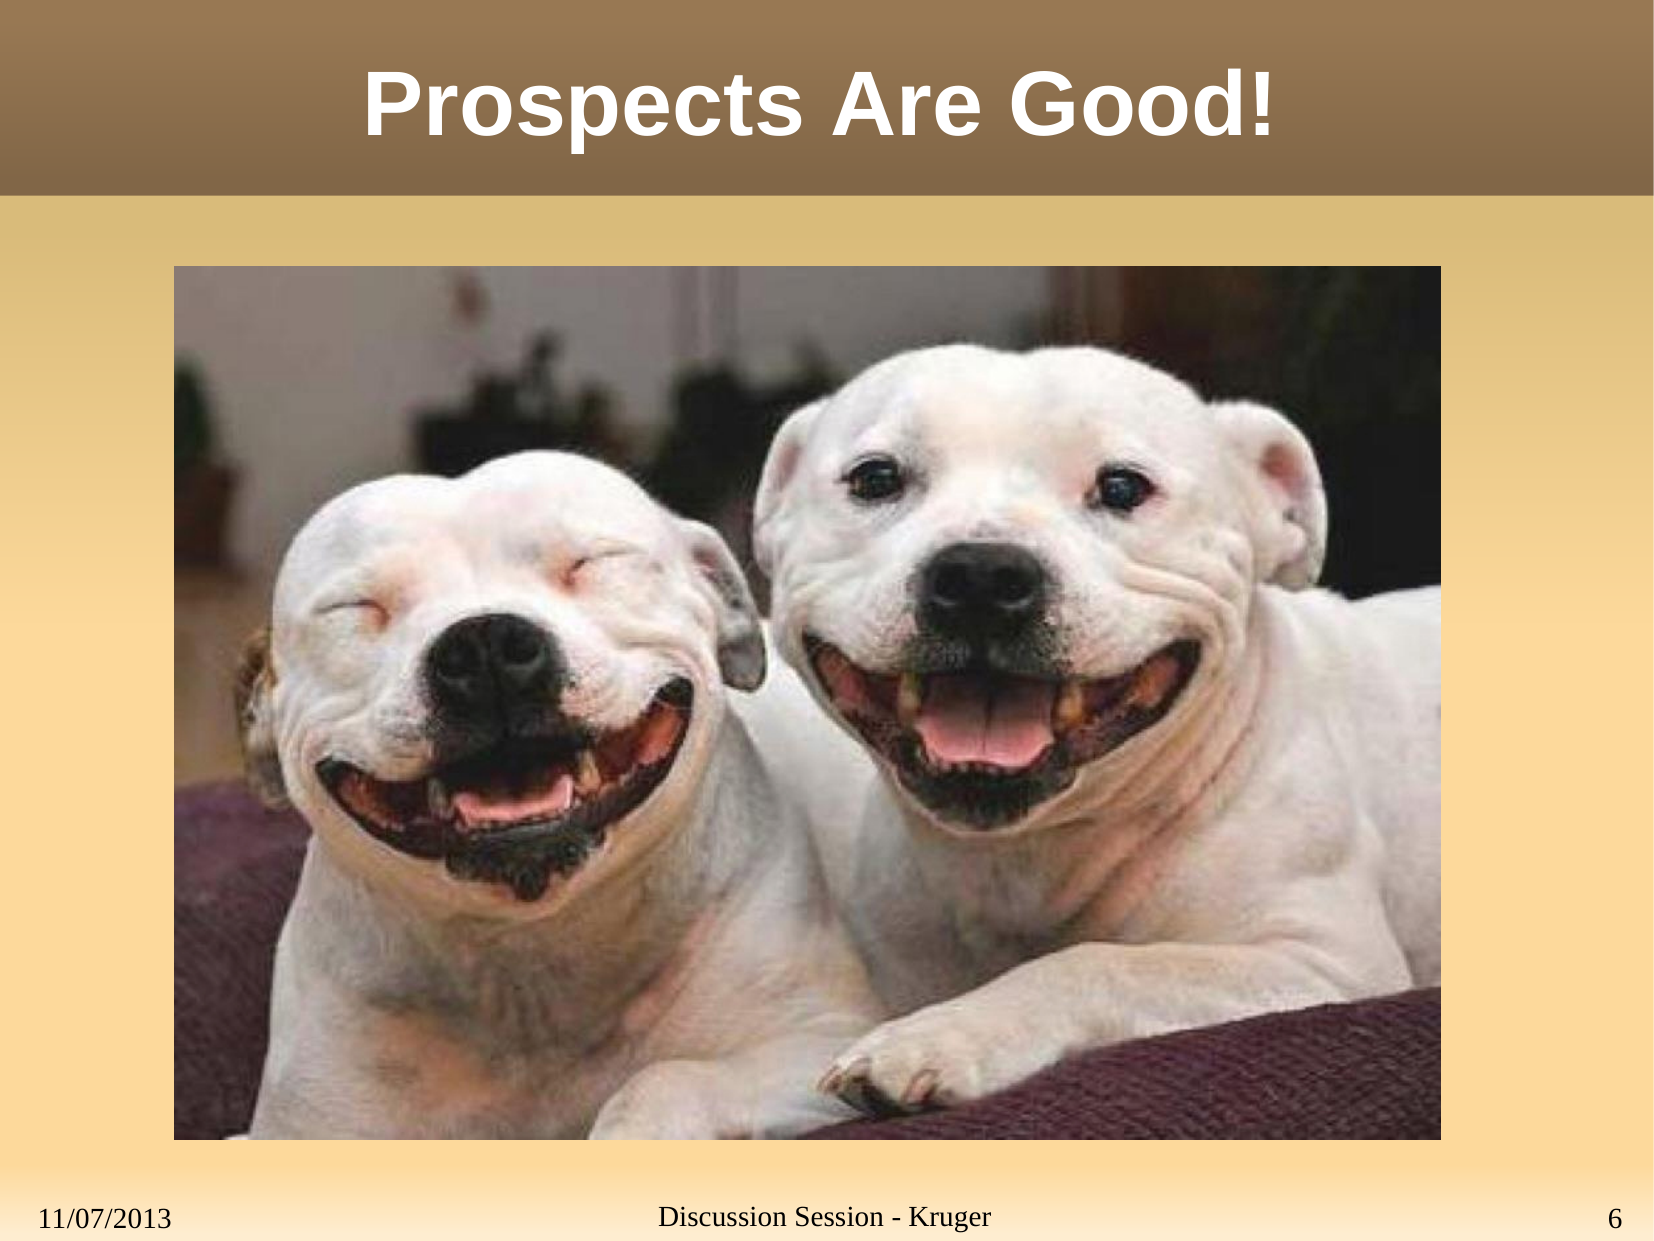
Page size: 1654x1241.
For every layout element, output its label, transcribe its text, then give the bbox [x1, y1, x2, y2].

picture [0, 0, 1654, 1241]
title Prospects Are Good! [76, 0, 1565, 208]
